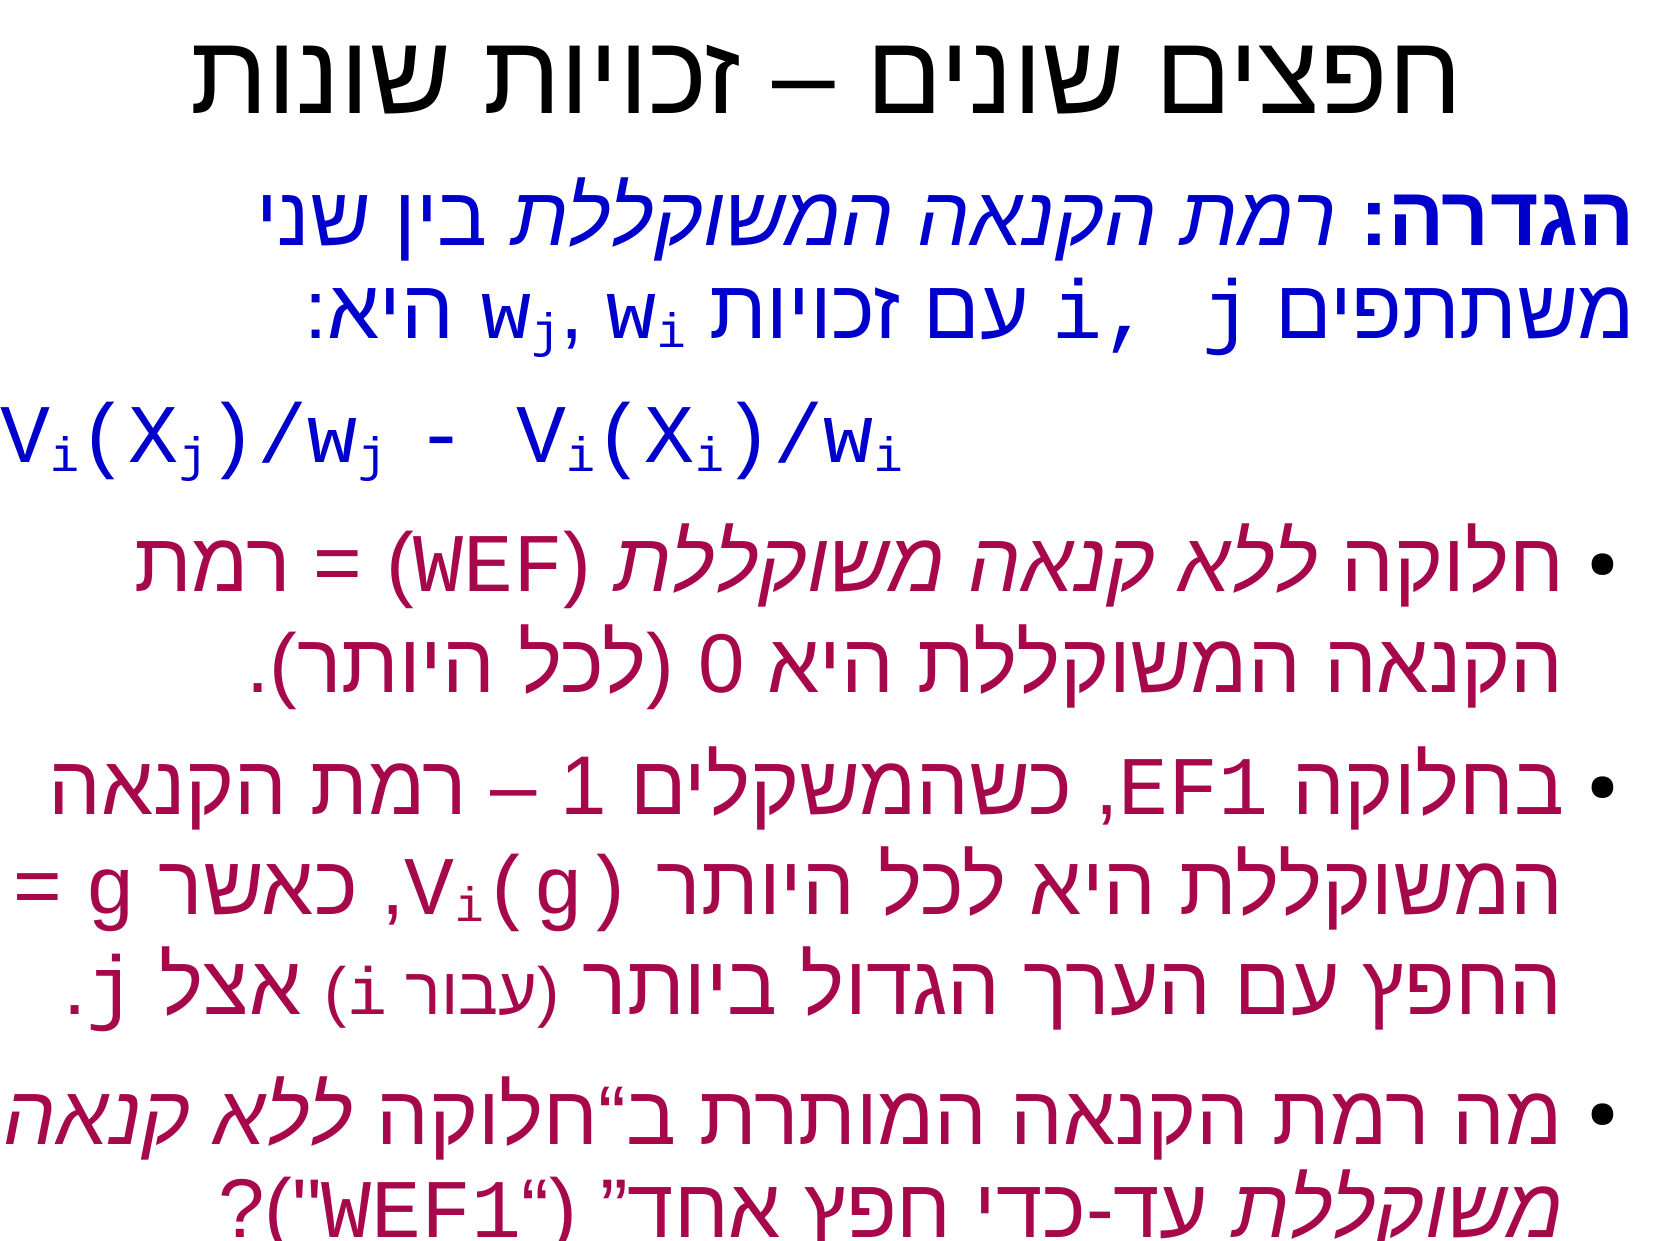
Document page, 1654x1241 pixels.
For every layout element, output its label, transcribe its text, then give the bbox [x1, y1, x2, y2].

list הגדרה: רמת הקנאה המשוקללת בין שני משתתפים i, j עם זכויות wj, wi היא: Vi(Xj)/wj - Vi(Xi)/wi חלוקה ללא קנאה משוקללת (WEF) = רמת הקנאה המשוקללת היא 0 (לכל היותר). בחלוקה EF1, כשהמשקלים 1 – רמת הקנאה המשוקללת היא לכל היותר Vi(g), כאשר g = החפץ עם הערך הגדול ביותר (עבור i) אצל j. מה רמת הקנאה המותרת ב“חלוקה ללא קנאה משוקללת עד-כדי חפץ אחד” (“WEF1")? [0, 170, 1636, 1241]
title חפצים שונים – זכויות שונות [0, 0, 1654, 151]
